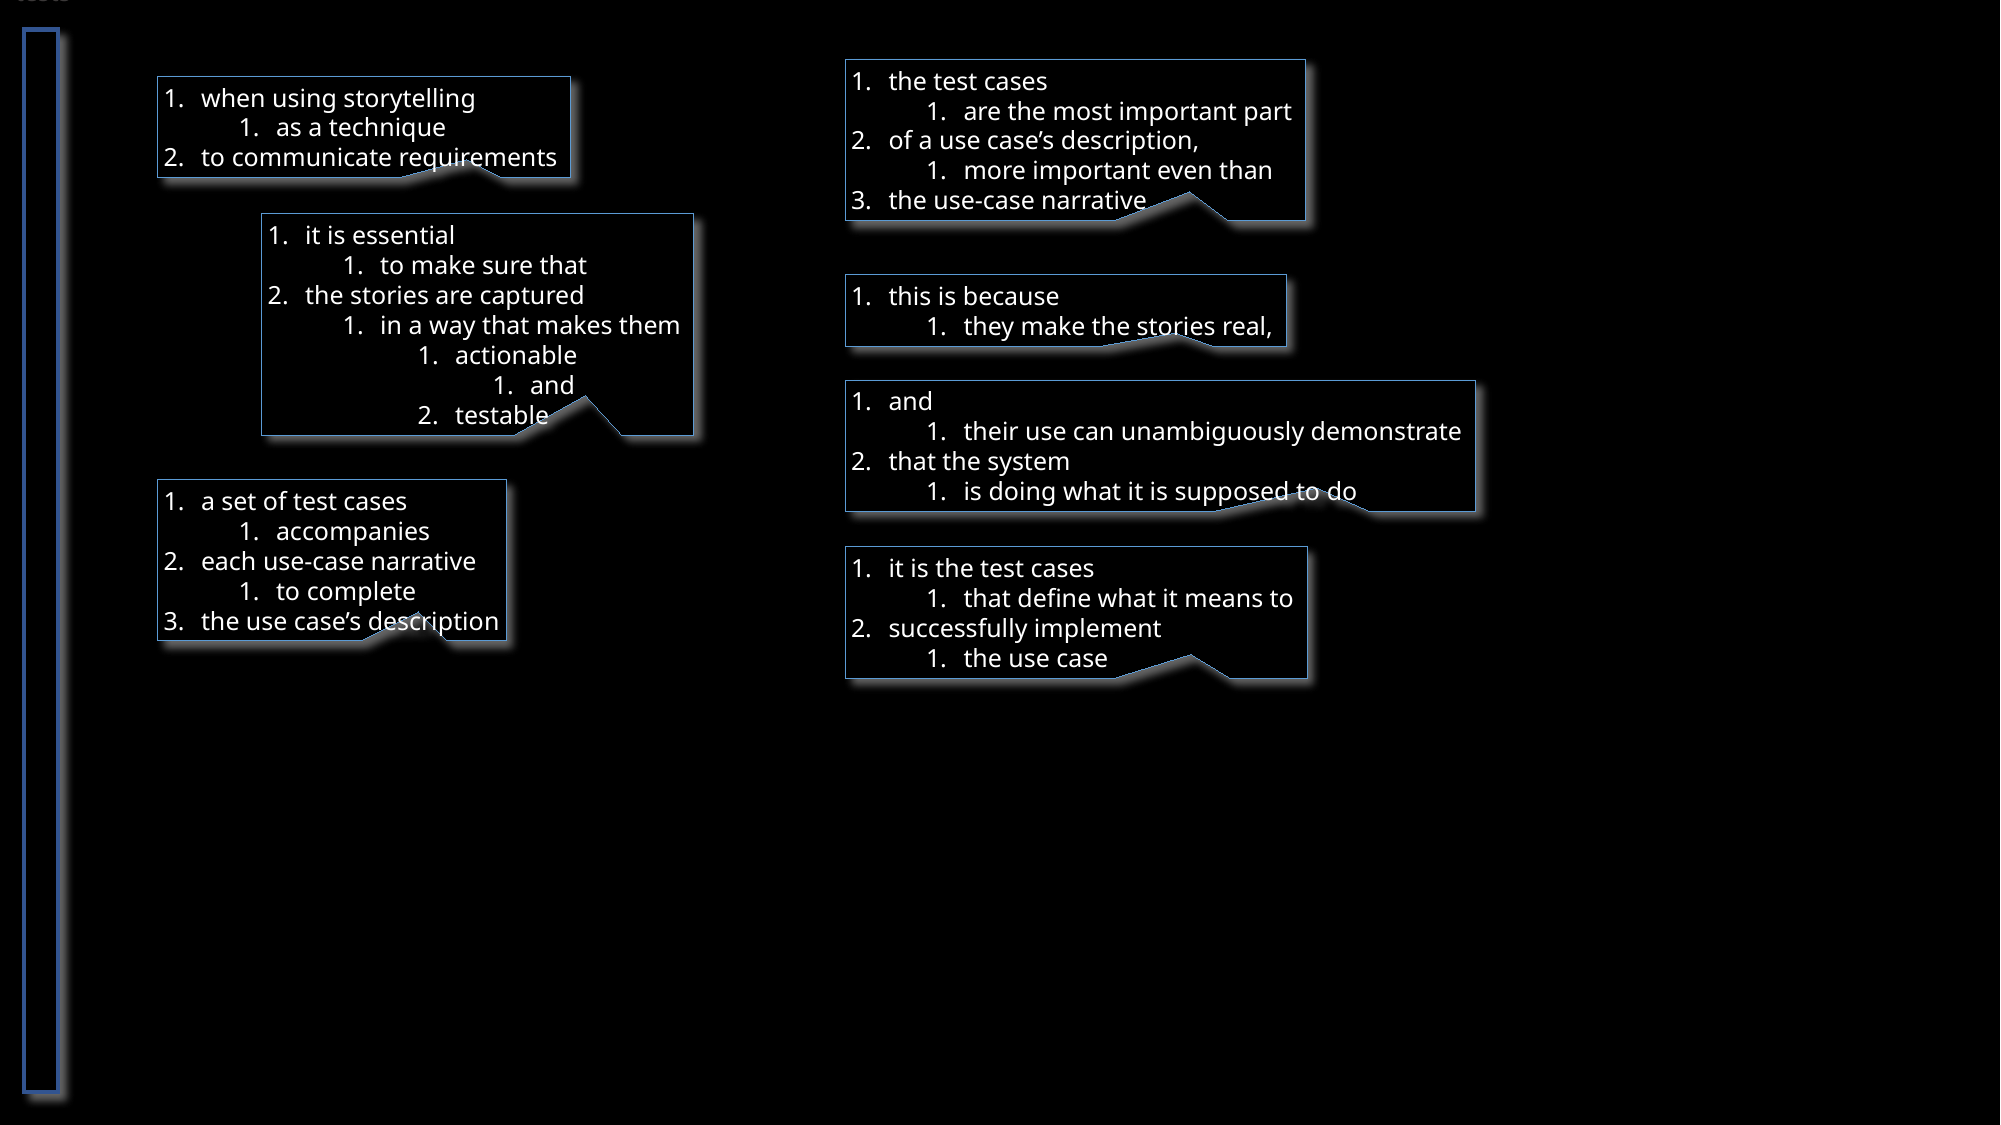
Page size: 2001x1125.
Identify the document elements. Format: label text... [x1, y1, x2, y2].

title 3.1 tests [0, 0, 99, 1125]
text_box it is the test cases that define what it means to successfully implement the use case [845, 546, 1308, 679]
text_box [23, 29, 58, 1093]
text_box the test cases are the most important part of a use case’s description, more important even than the use-case narrative [845, 59, 1306, 221]
text_box a set of test cases accompanies each use-case narrative to complete the use case’s description [157, 479, 507, 641]
text_box and their use can unambiguously demonstrate that the system is doing what it is supposed to do [845, 380, 1476, 512]
text_box it is essential to make sure that the stories are captured in a way that makes them actionable and testable [261, 213, 694, 436]
text_box when using storytelling as a technique to communicate requirements [157, 76, 571, 178]
text_box this is because they make the stories real, [845, 274, 1287, 347]
